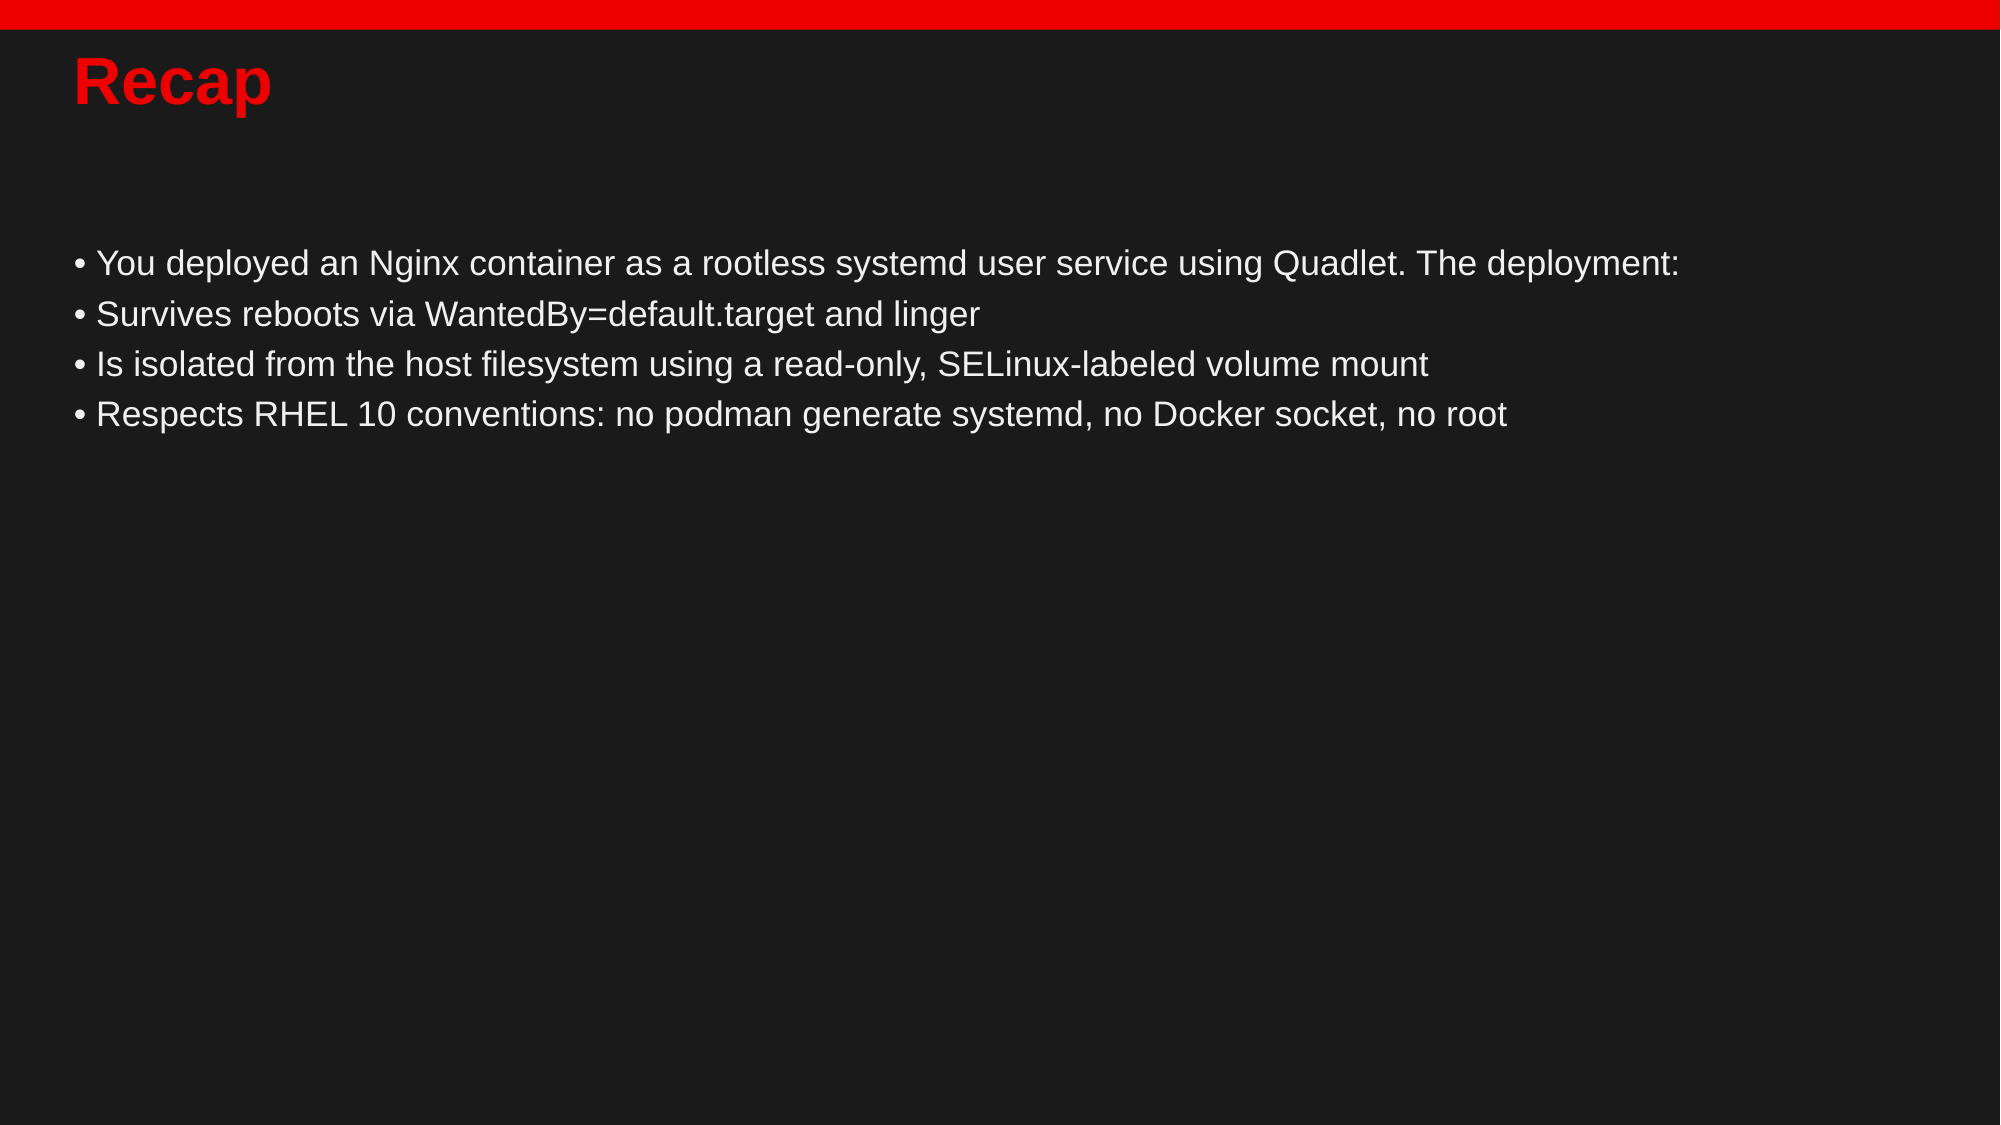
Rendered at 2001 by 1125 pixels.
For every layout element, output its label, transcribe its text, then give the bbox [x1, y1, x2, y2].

text_box [0, 0, 2001, 30]
text_box Recap [59, 36, 1942, 208]
text_box • You deployed an Nginx container as a rootless systemd user service using Quadlet. The deployment: • Survives reboots via WantedBy=default.target and linger • Is isolated from the host filesystem using a read-only, SELinux-labeled volume mount • Respects RHEL 10 conventions: no podman generate systemd, no Docker socket, no root [59, 236, 1942, 1037]
